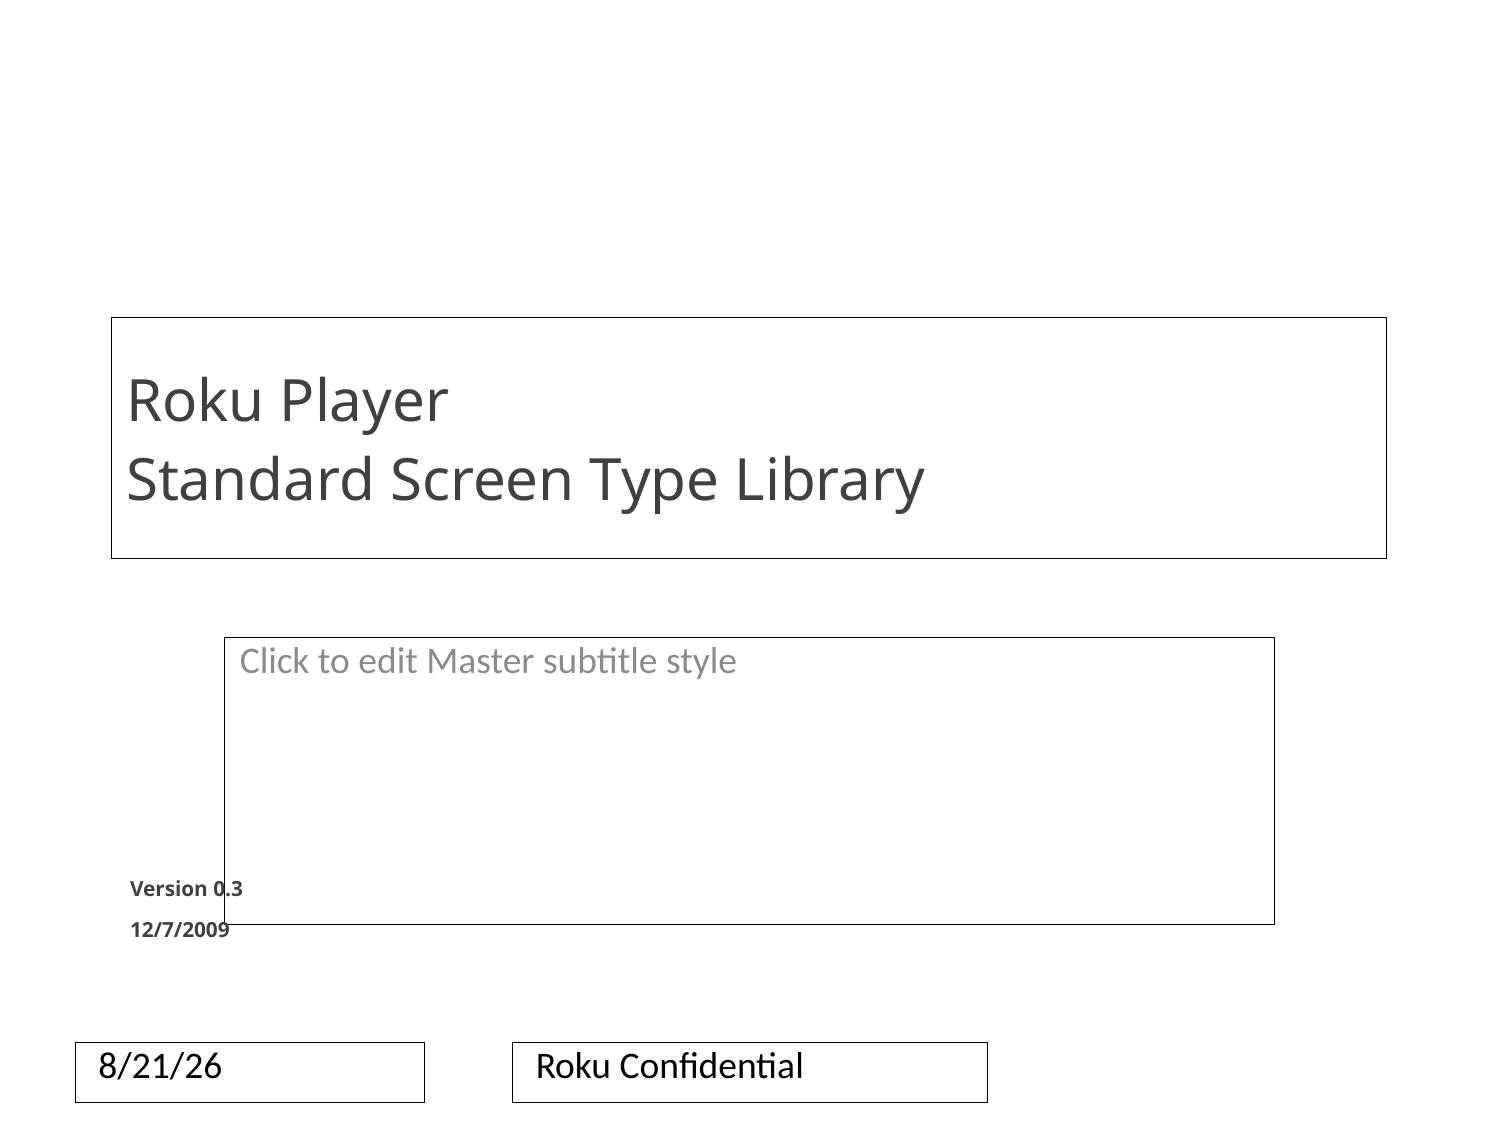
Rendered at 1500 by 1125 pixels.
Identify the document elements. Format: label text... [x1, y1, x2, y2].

text_box Version 0.3 12/7/2009 [115, 866, 981, 943]
title Roku Player Standard Screen Type Library [111, 317, 1387, 559]
